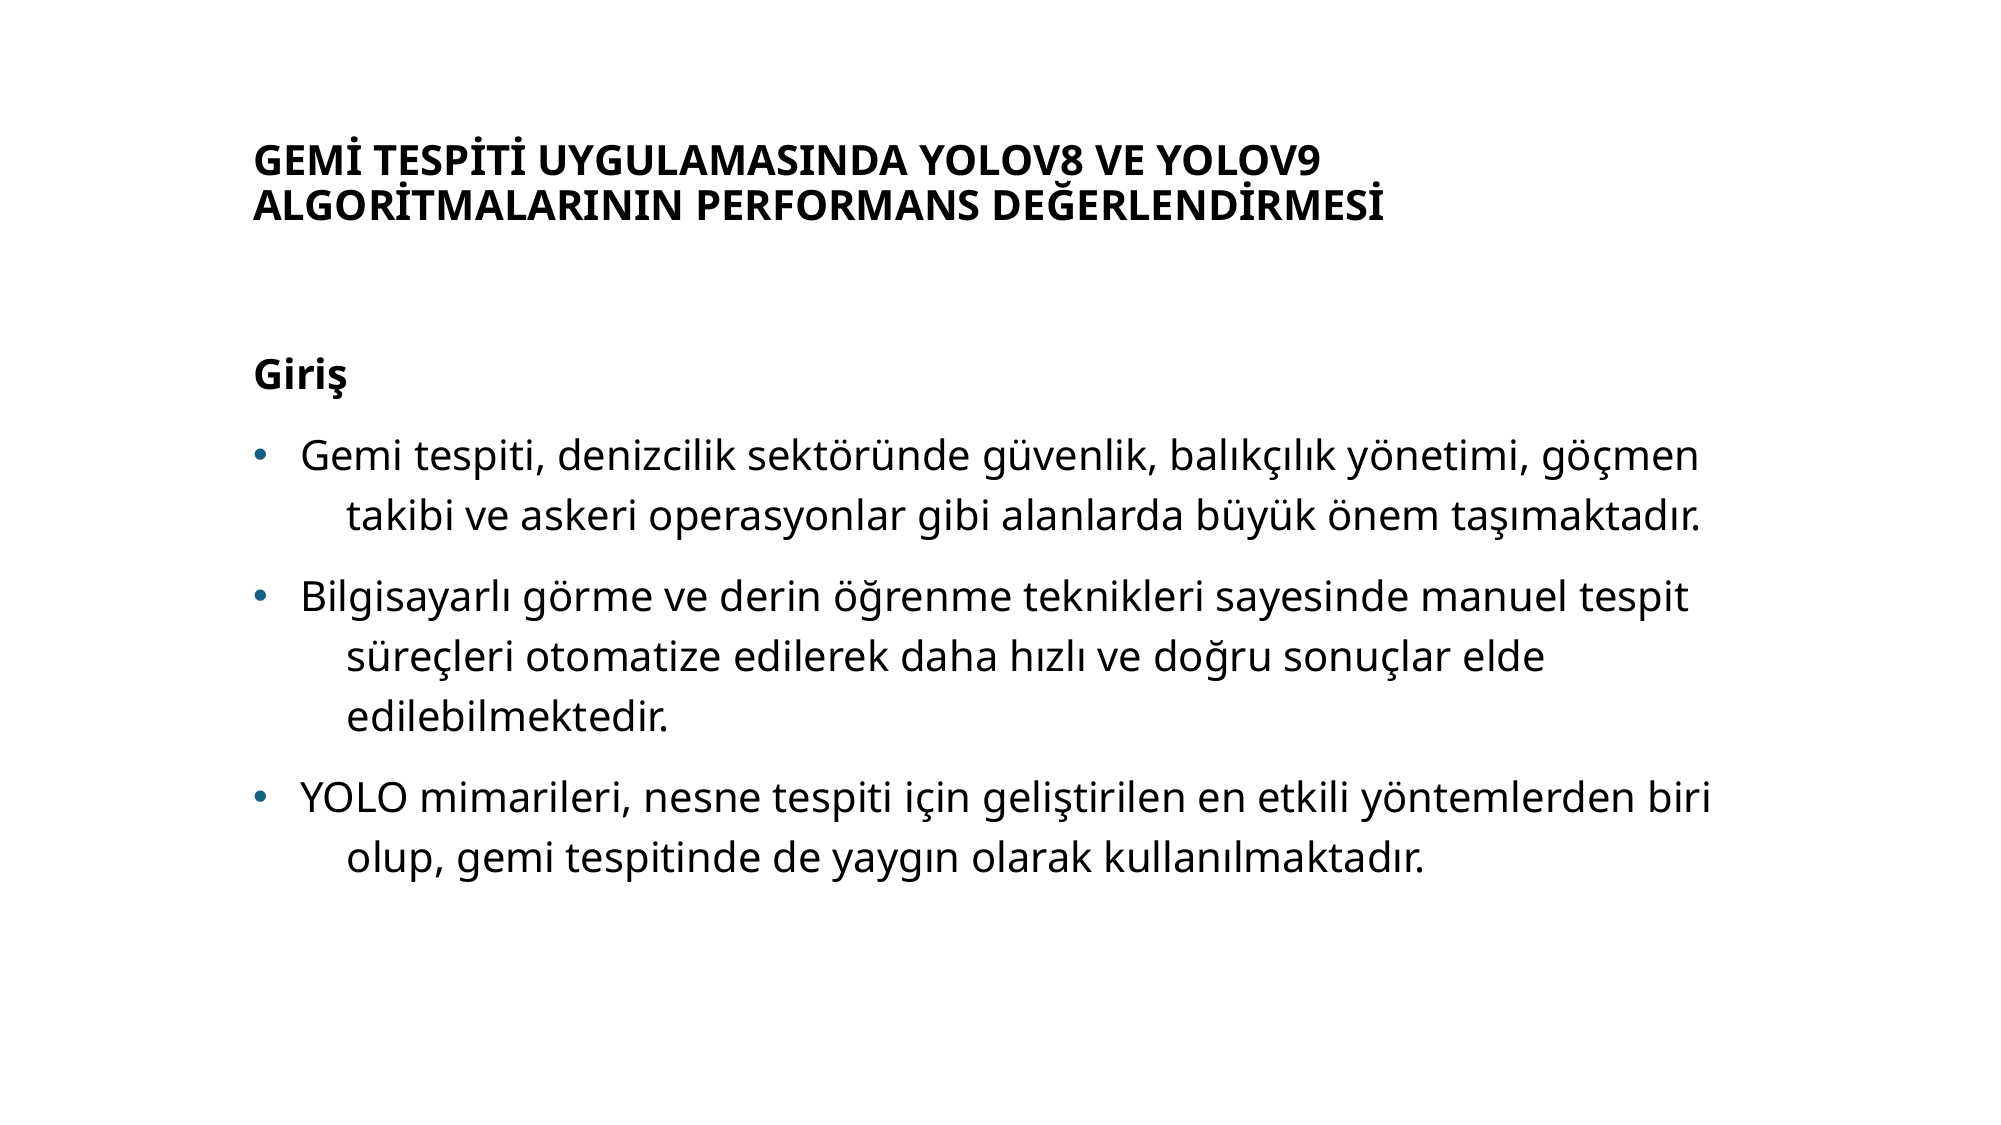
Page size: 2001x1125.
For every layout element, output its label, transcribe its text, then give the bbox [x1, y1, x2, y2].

text_box Gemi Tespiti Uygulamasında YOLOv8 ve YOLOv9 Algoritmalarının Performans Değerlendirmesi [238, 132, 1766, 277]
text_box Giriş Gemi tespiti, denizcilik sektöründe güvenlik, balıkçılık yönetimi, göçmen takibi ve askeri operasyonlar gibi alanlarda büyük önem taşımaktadır. Bilgisayarlı görme ve derin öğrenme teknikleri sayesinde manuel tespit süreçleri otomatize edilerek daha hızlı ve doğru sonuçlar elde edilebilmektedir. YOLO mimarileri, nesne tespiti için geliştirilen en etkili yöntemlerden biri olup, gemi tespitinde de yaygın olarak kullanılmaktadır. [238, 331, 1814, 897]
